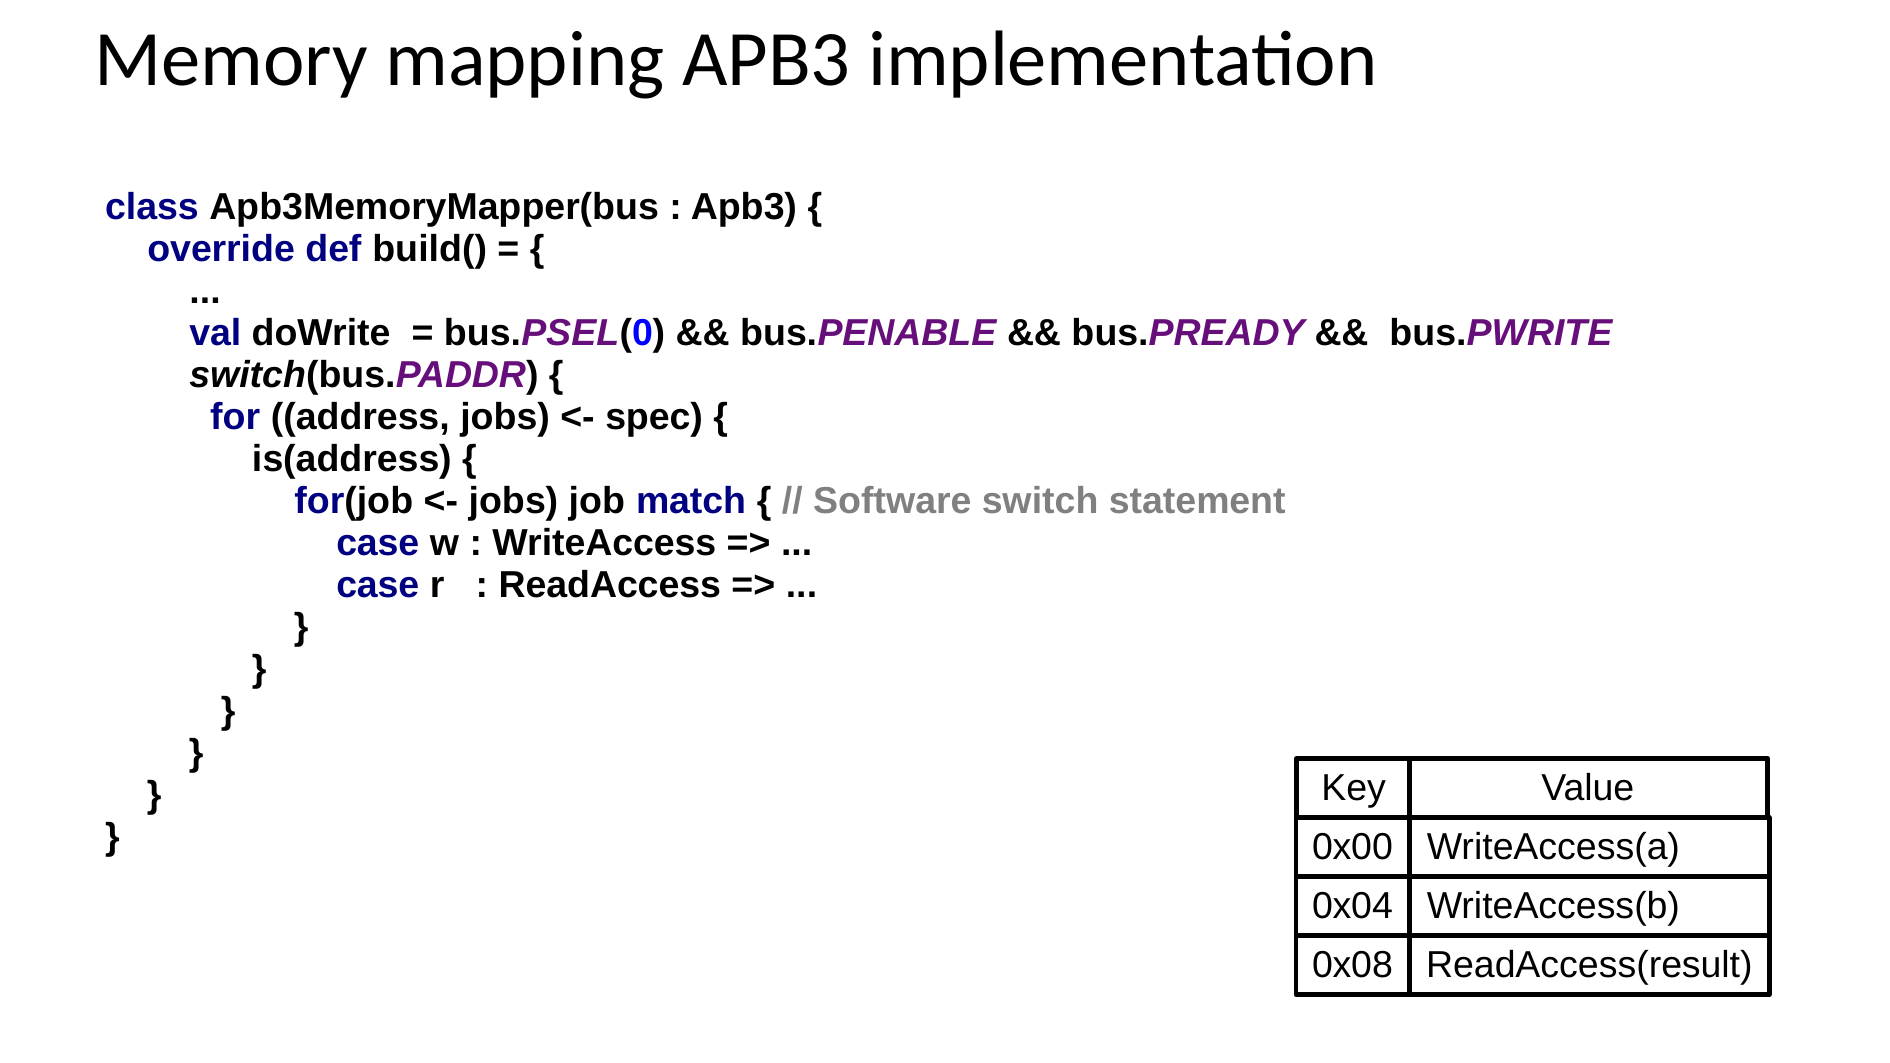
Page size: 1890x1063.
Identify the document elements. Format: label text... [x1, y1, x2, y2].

text_box class Apb3MemoryMapper(bus : Apb3) { override def build() = { ... val doWrite = bus.PSEL(0) && bus.PENABLE && bus.PREADY && bus.PWRITE switch(bus.PADDR) { for ((address, jobs) <- spec) { is(address) { for(job <- jobs) job match { // Software switch statement case w : WriteAccess => ... case r : ReadAccess => ... } } } } } } [90, 178, 1819, 1058]
picture [1293, 755, 1772, 997]
title Memory mapping APB3 implementation [94, 0, 1796, 155]
